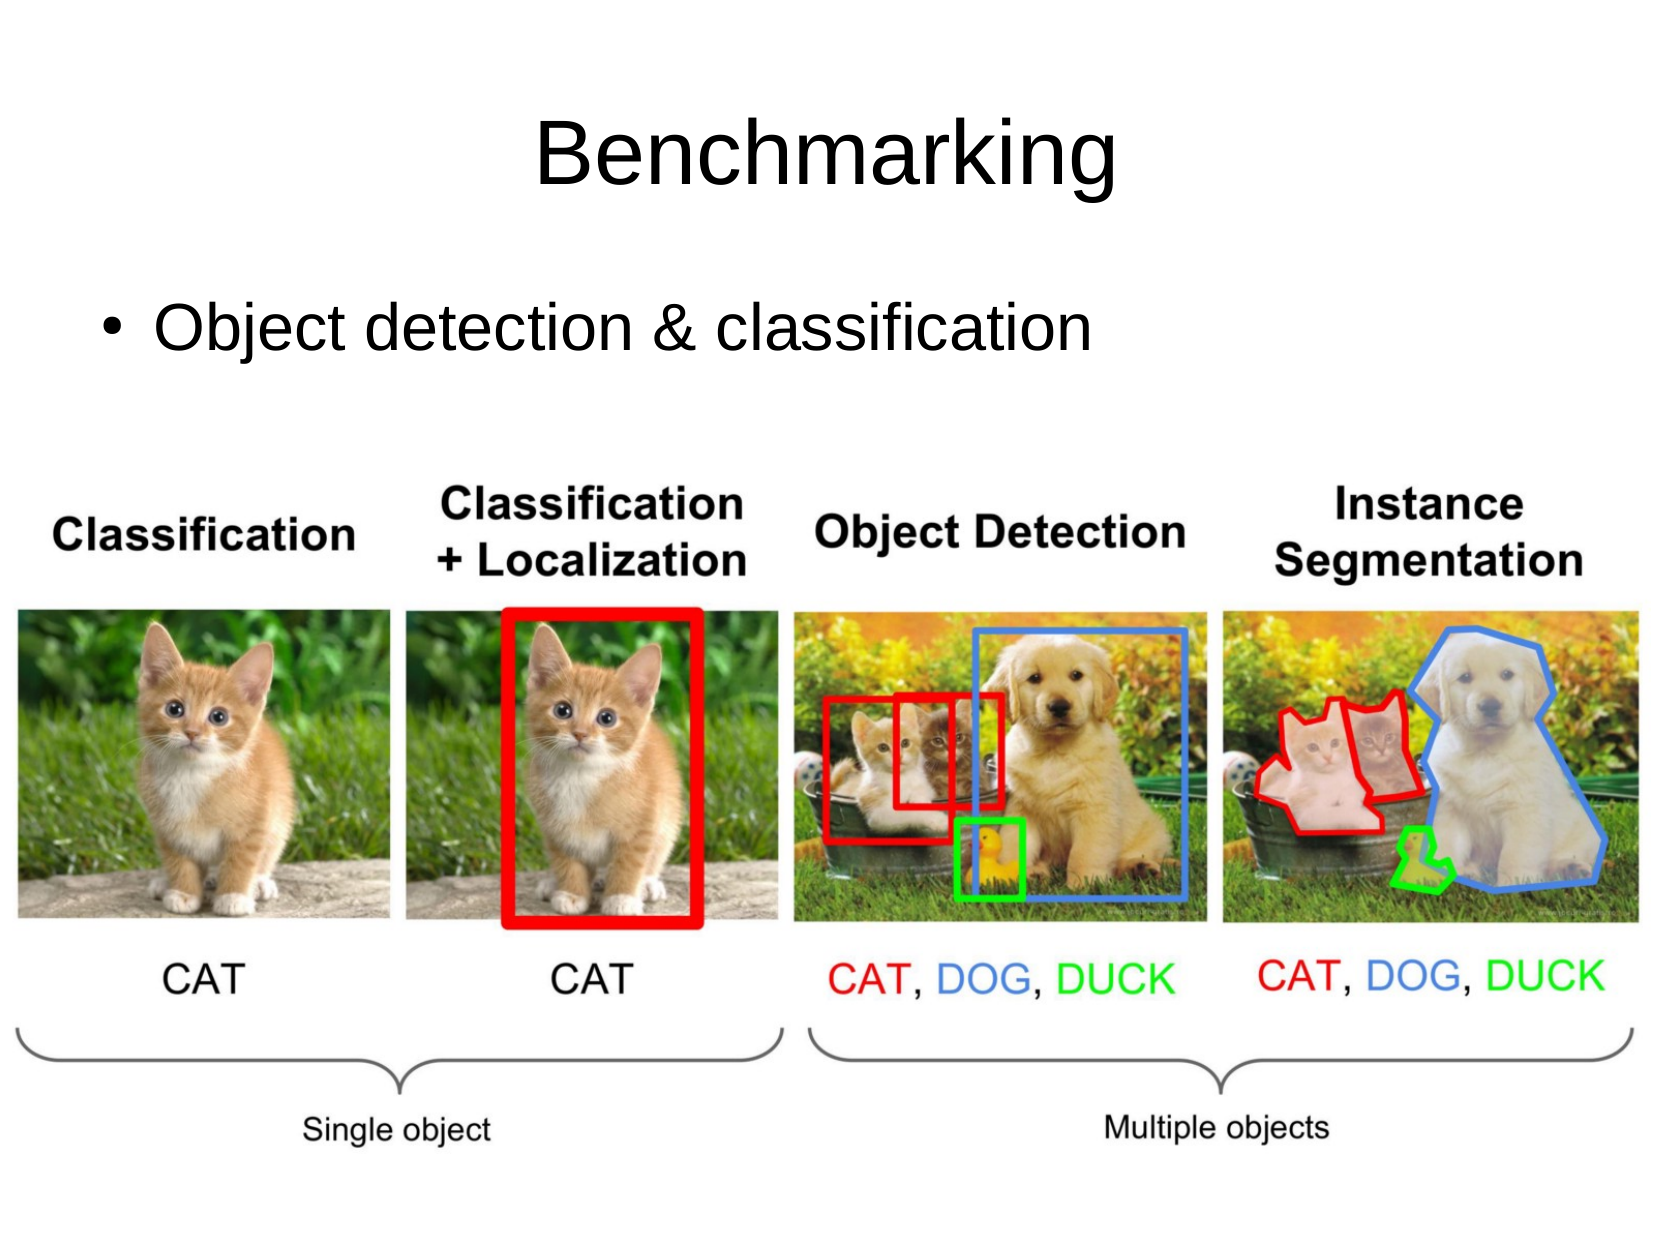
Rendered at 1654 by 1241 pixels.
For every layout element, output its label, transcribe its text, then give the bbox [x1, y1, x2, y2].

picture [0, 467, 1651, 1156]
title Benchmarking [82, 49, 1571, 257]
list Object detection & classification [82, 290, 1571, 1010]
